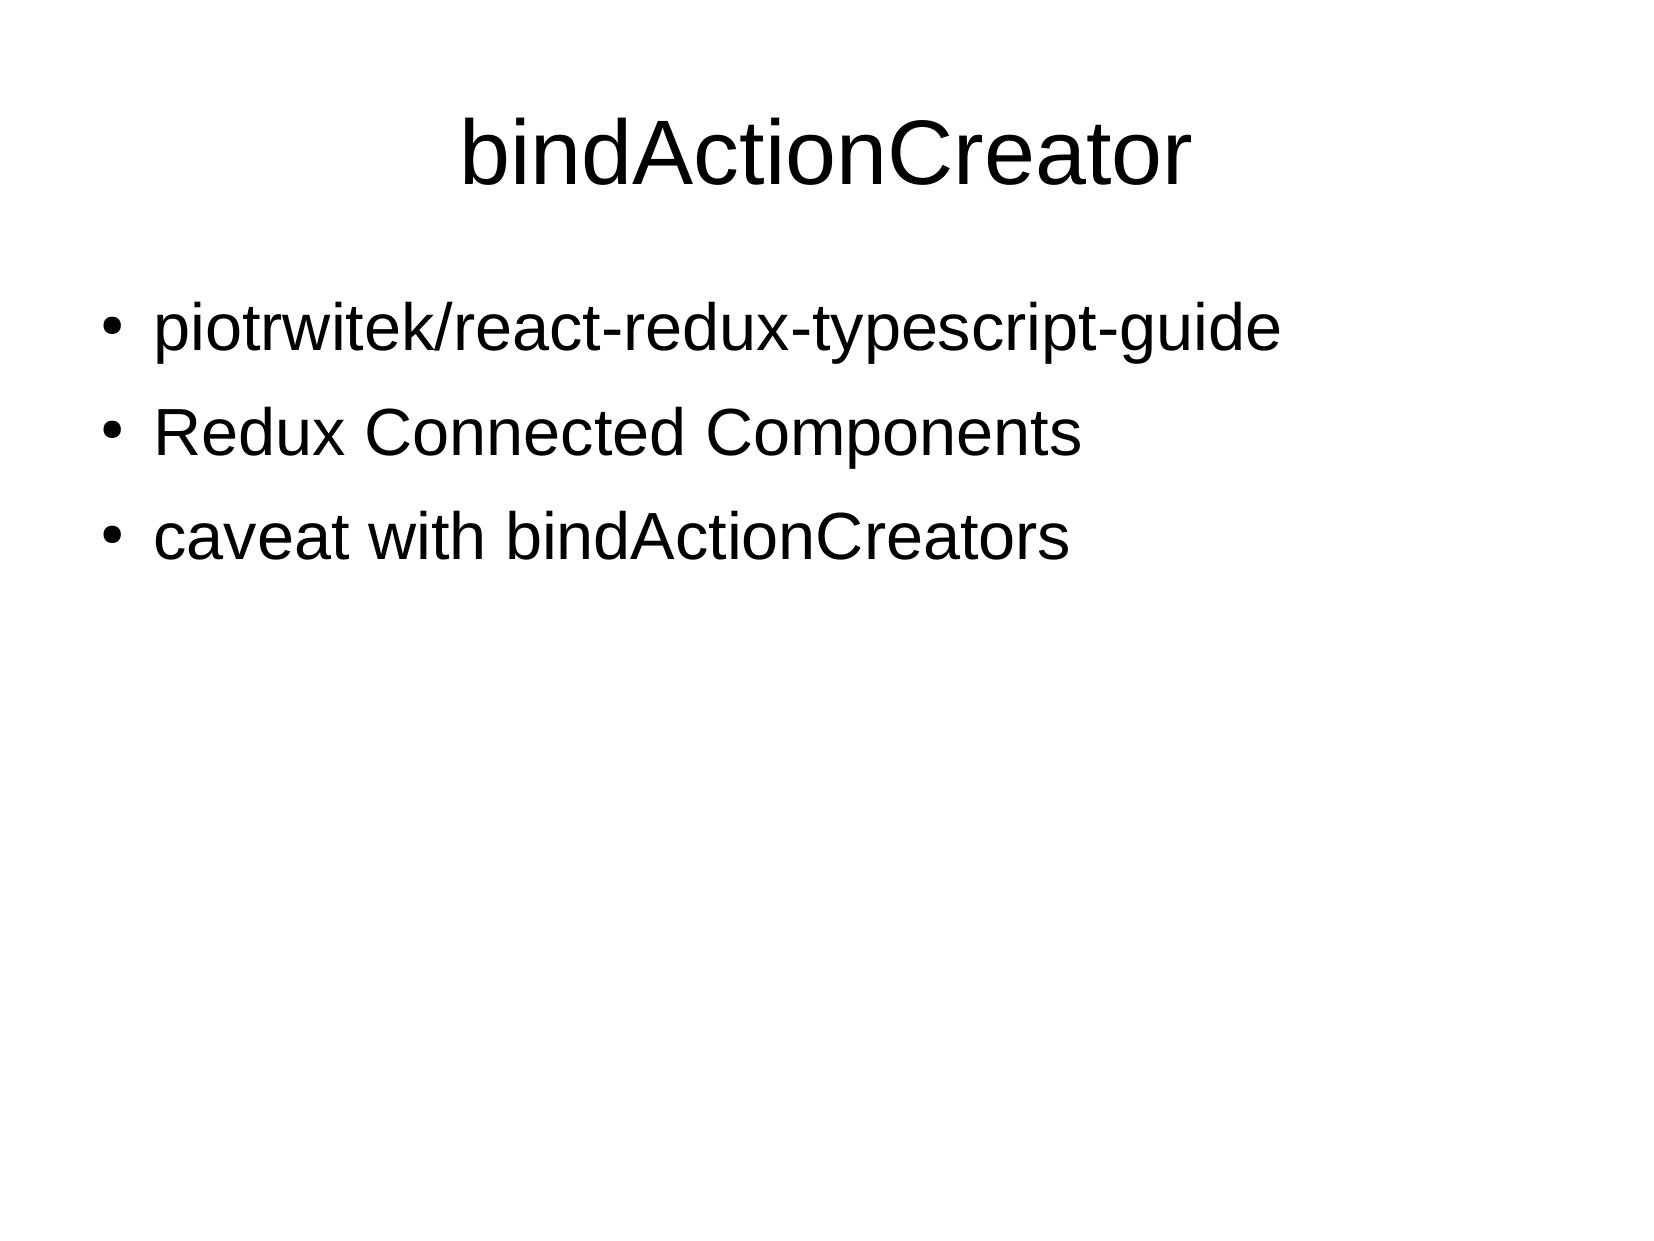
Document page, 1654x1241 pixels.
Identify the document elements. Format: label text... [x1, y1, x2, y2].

list piotrwitek/react-redux-typescript-guide Redux Connected Components caveat with bindActionCreators [82, 290, 1571, 1010]
title bindActionCreator [82, 49, 1571, 257]
